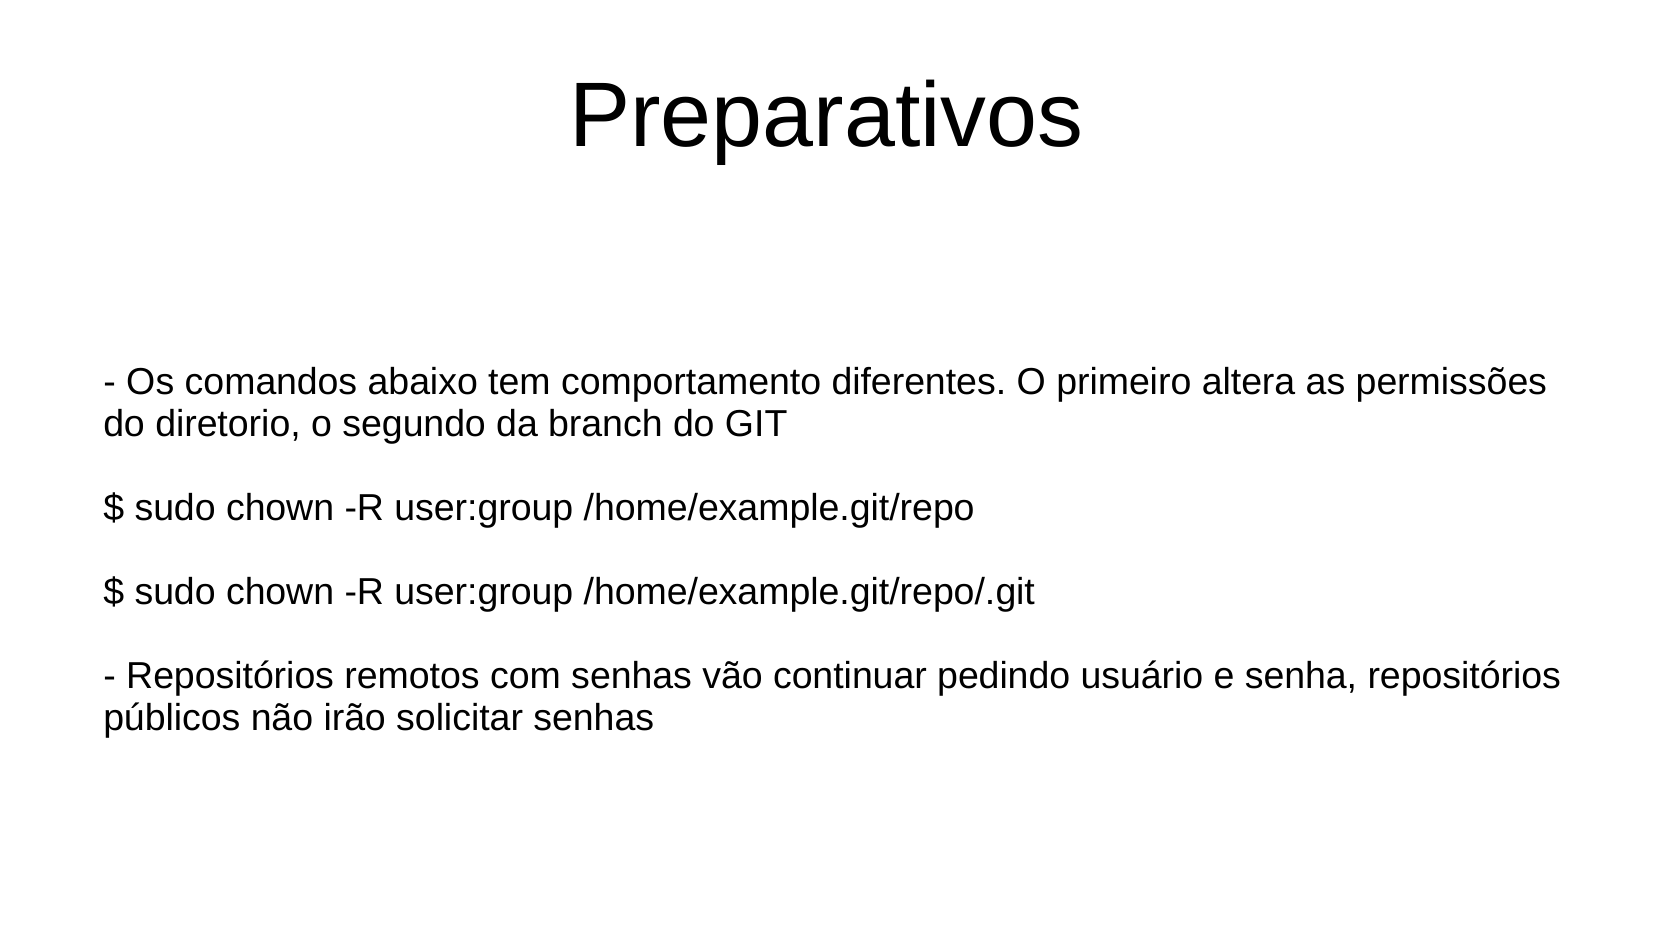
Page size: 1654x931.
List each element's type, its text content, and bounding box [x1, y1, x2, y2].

text_box - Os comandos abaixo tem comportamento diferentes. O primeiro altera as permissões do diretorio, o segundo da branch do GIT $ sudo chown -R user:group /home/example.git/repo $ sudo chown -R user:group /home/example.git/repo/.git - Repositórios remotos com senhas vão continuar pedindo usuário e senha, repositórios públicos não irão solicitar senhas [88, 353, 1595, 747]
title Preparativos [82, 37, 1571, 193]
